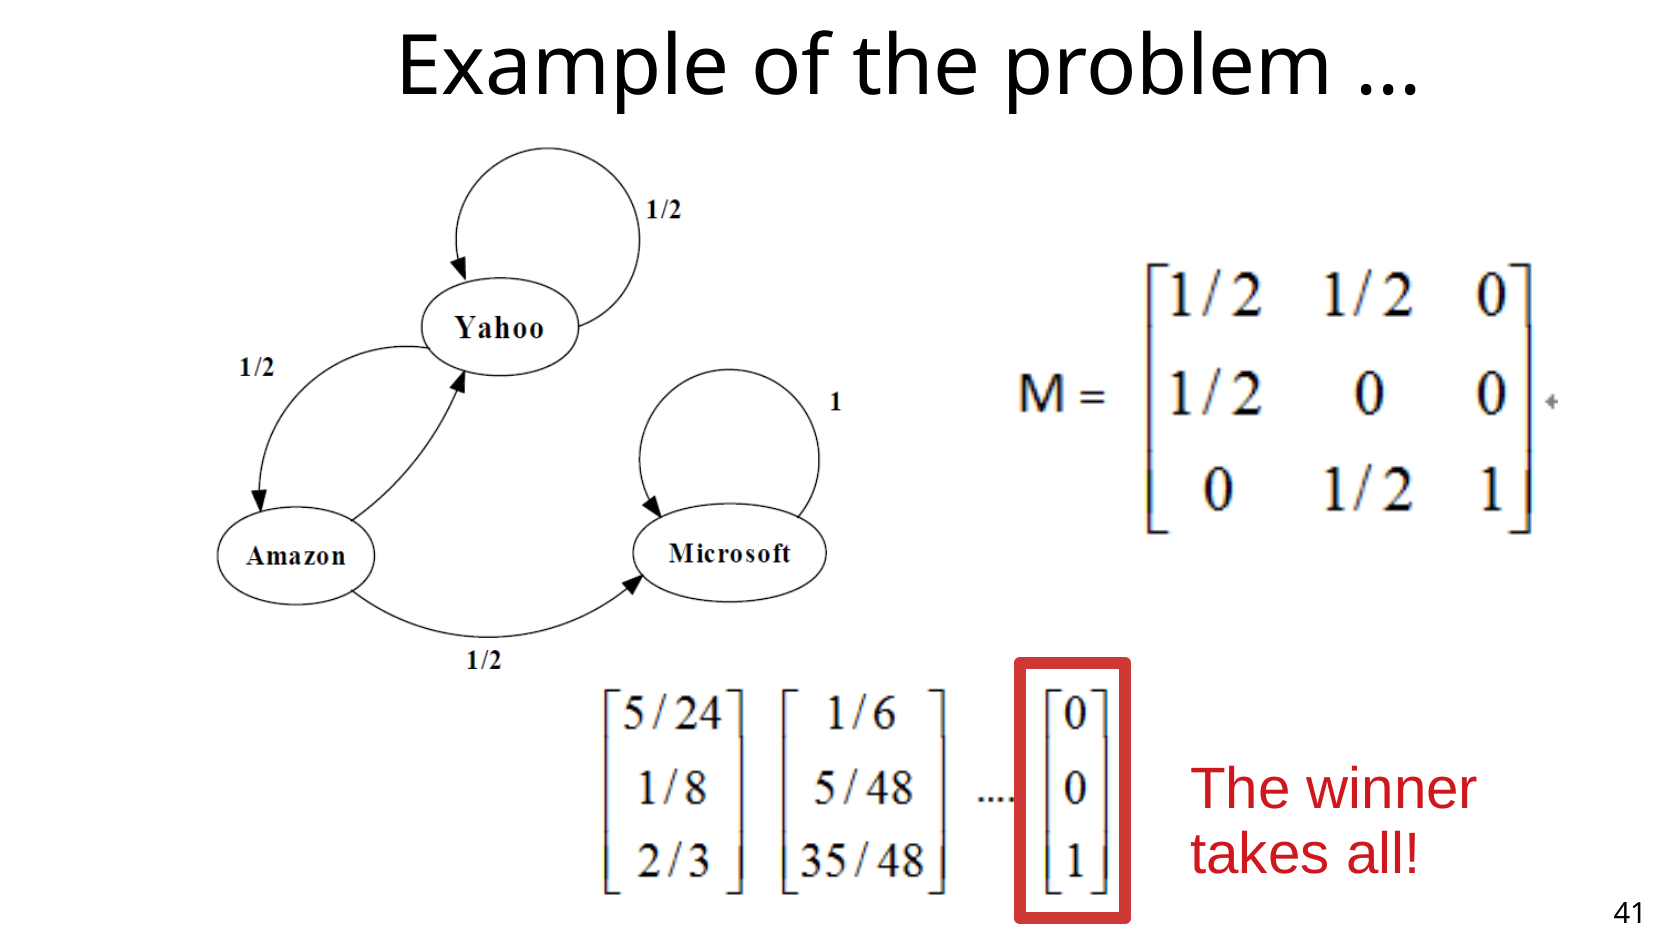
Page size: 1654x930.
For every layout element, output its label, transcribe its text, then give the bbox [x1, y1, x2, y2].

picture [1009, 250, 1558, 556]
picture [1026, 669, 1110, 912]
title Example of the problem ... [345, 1, 1441, 120]
text_box The winner takes all! [1175, 748, 1572, 884]
picture [210, 134, 1014, 917]
